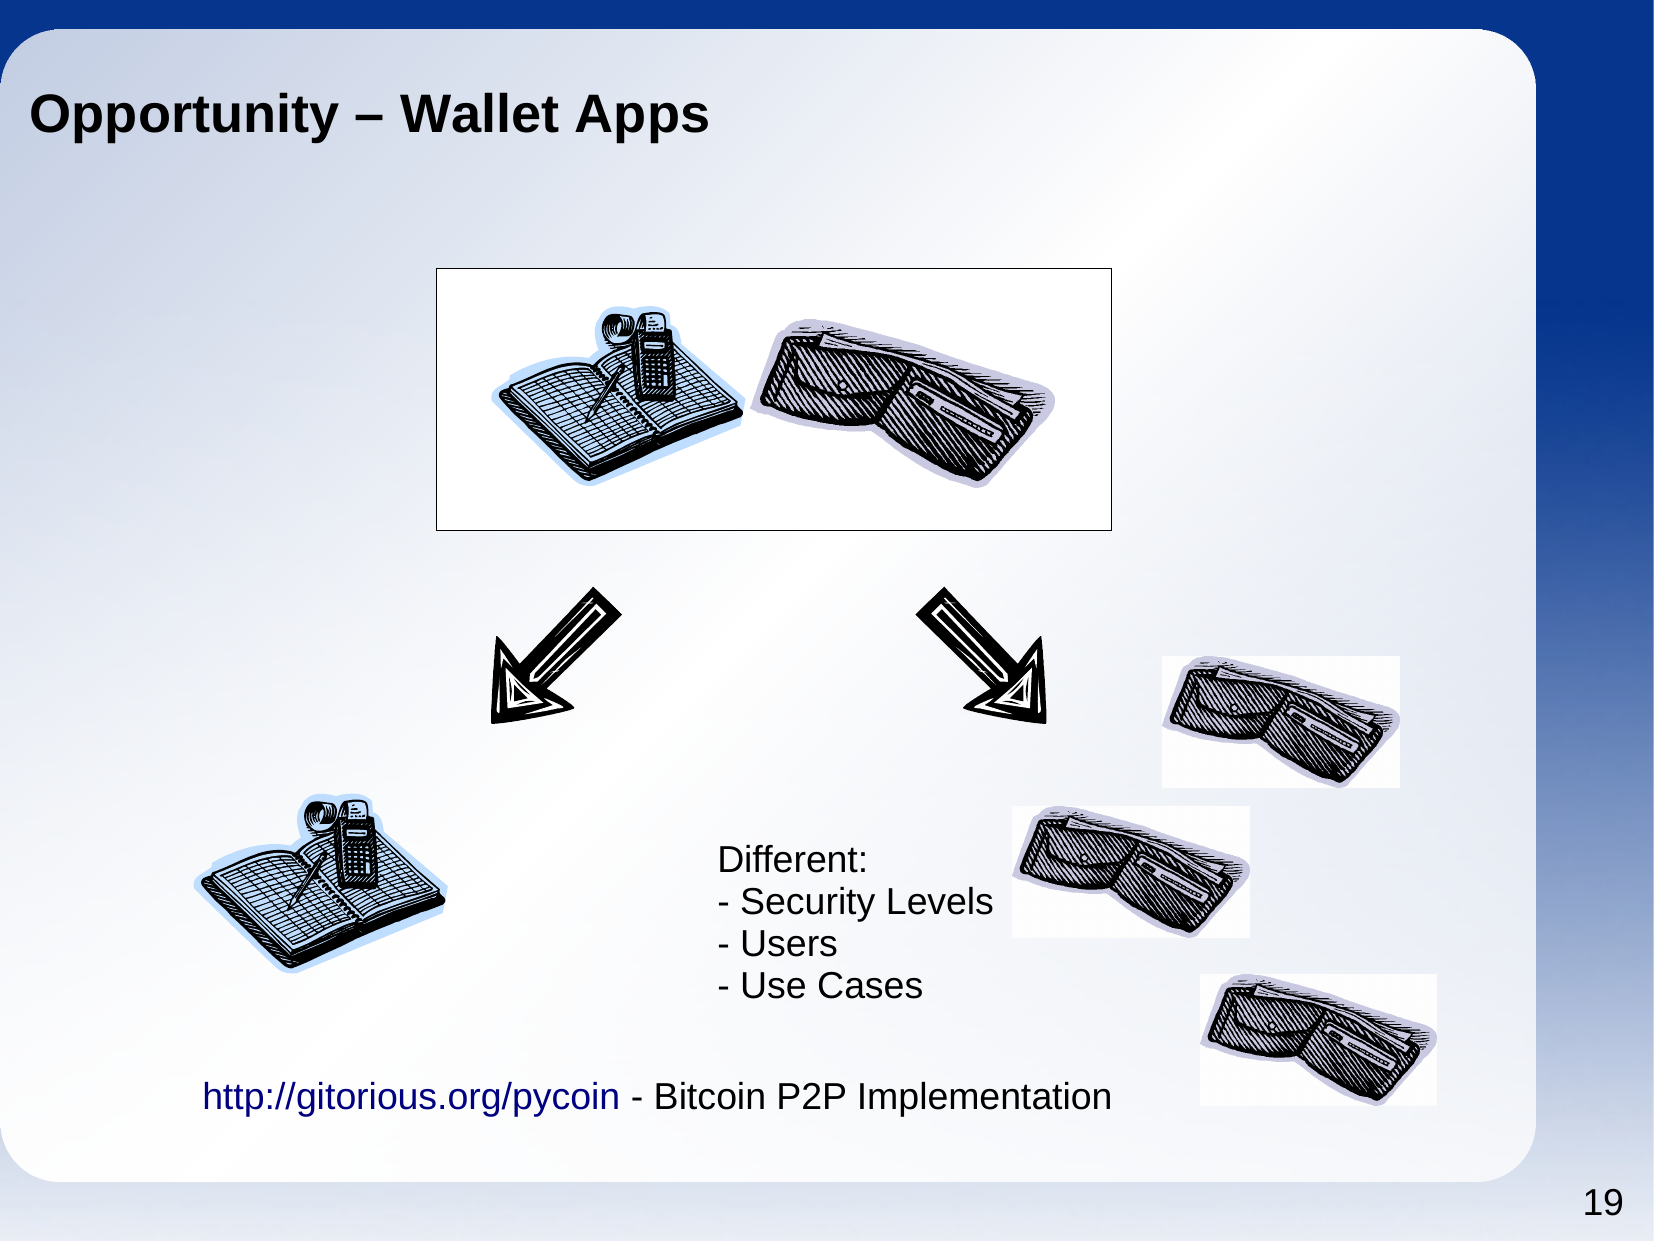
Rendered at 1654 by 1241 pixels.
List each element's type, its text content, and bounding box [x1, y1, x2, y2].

picture [892, 562, 1088, 758]
text_box http://gitorious.org/pycoin - Bitcoin P2P Implementation [187, 1068, 1163, 1126]
text_box Different: - Security Levels - Users - Use Cases [702, 831, 1078, 1014]
picture [450, 562, 645, 758]
picture [750, 319, 1055, 488]
picture [1200, 974, 1437, 1106]
picture [0, 0, 1654, 1241]
picture [1162, 656, 1400, 788]
picture [1012, 806, 1250, 938]
picture [189, 787, 451, 976]
picture [487, 300, 748, 488]
text_box [436, 268, 1112, 531]
title Opportunity – Wallet Apps [29, 49, 1506, 178]
